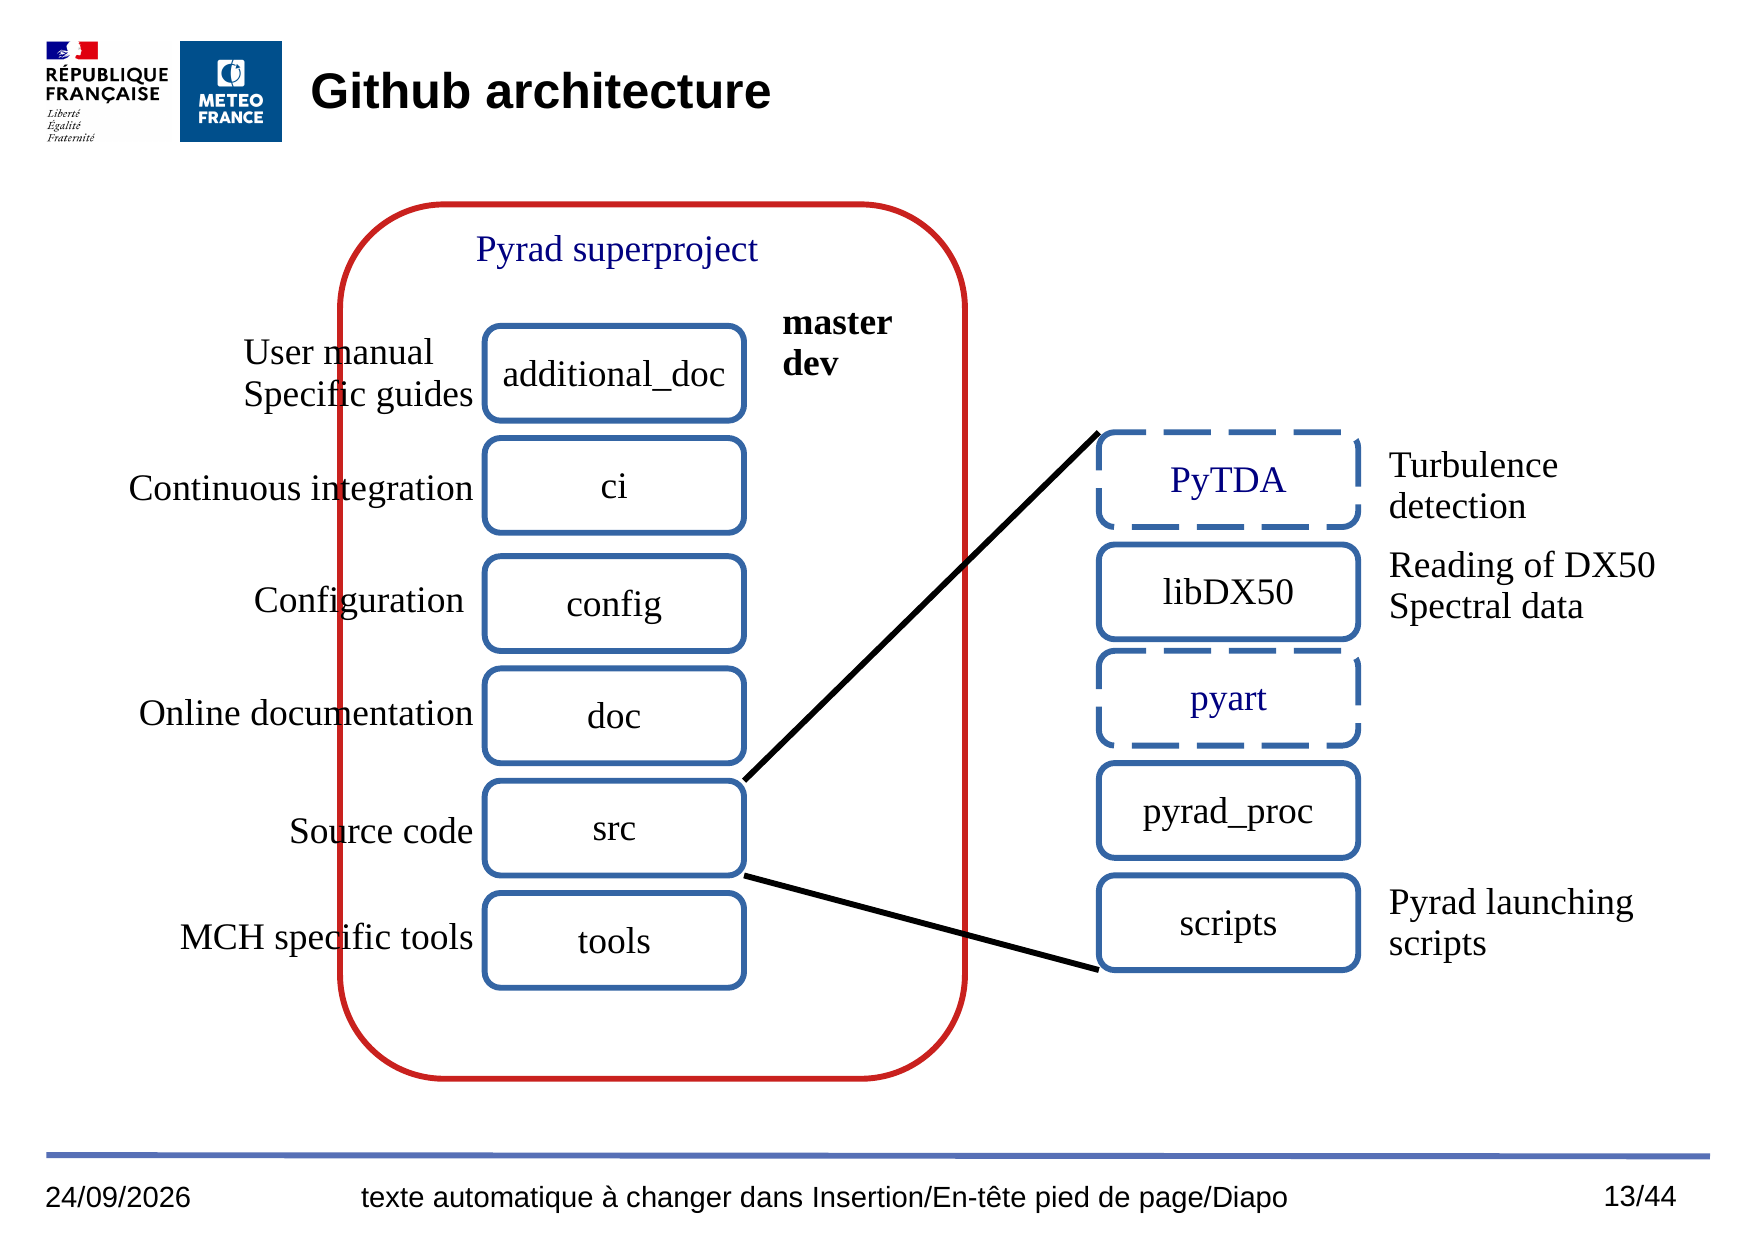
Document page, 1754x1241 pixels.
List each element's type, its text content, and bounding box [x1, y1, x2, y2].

text_box Turbulence detection [1374, 436, 1574, 535]
picture [180, 41, 282, 142]
text_box pyrad_proc [1098, 763, 1359, 858]
text_box pyart [1098, 650, 1359, 746]
text_box Continuous integration [113, 459, 489, 517]
text_box Configuration [239, 572, 480, 629]
text_box PyTDA [1098, 432, 1359, 528]
text_box tools [484, 892, 745, 988]
text_box src [484, 780, 745, 876]
text_box additional_doc [489, 325, 745, 421]
text_box scripts [1098, 875, 1359, 971]
text_box Pyrad launching scripts [1374, 873, 1650, 972]
text_box libDX50 [1098, 544, 1359, 640]
text_box Online documentation [123, 684, 489, 741]
text_box master dev [767, 293, 938, 396]
text_box Source code [274, 802, 489, 859]
text_box ci [484, 438, 745, 533]
text_box MCH specific tools [164, 908, 489, 965]
text_box Reading of DX50 Spectral data [1374, 536, 1671, 635]
text_box Pyrad superproject [461, 220, 817, 288]
text_box doc [484, 668, 745, 764]
text_box User manual Specific guides [228, 323, 489, 422]
text_box config [484, 556, 745, 651]
picture [46, 41, 172, 142]
title Github architecture [310, 40, 1697, 142]
